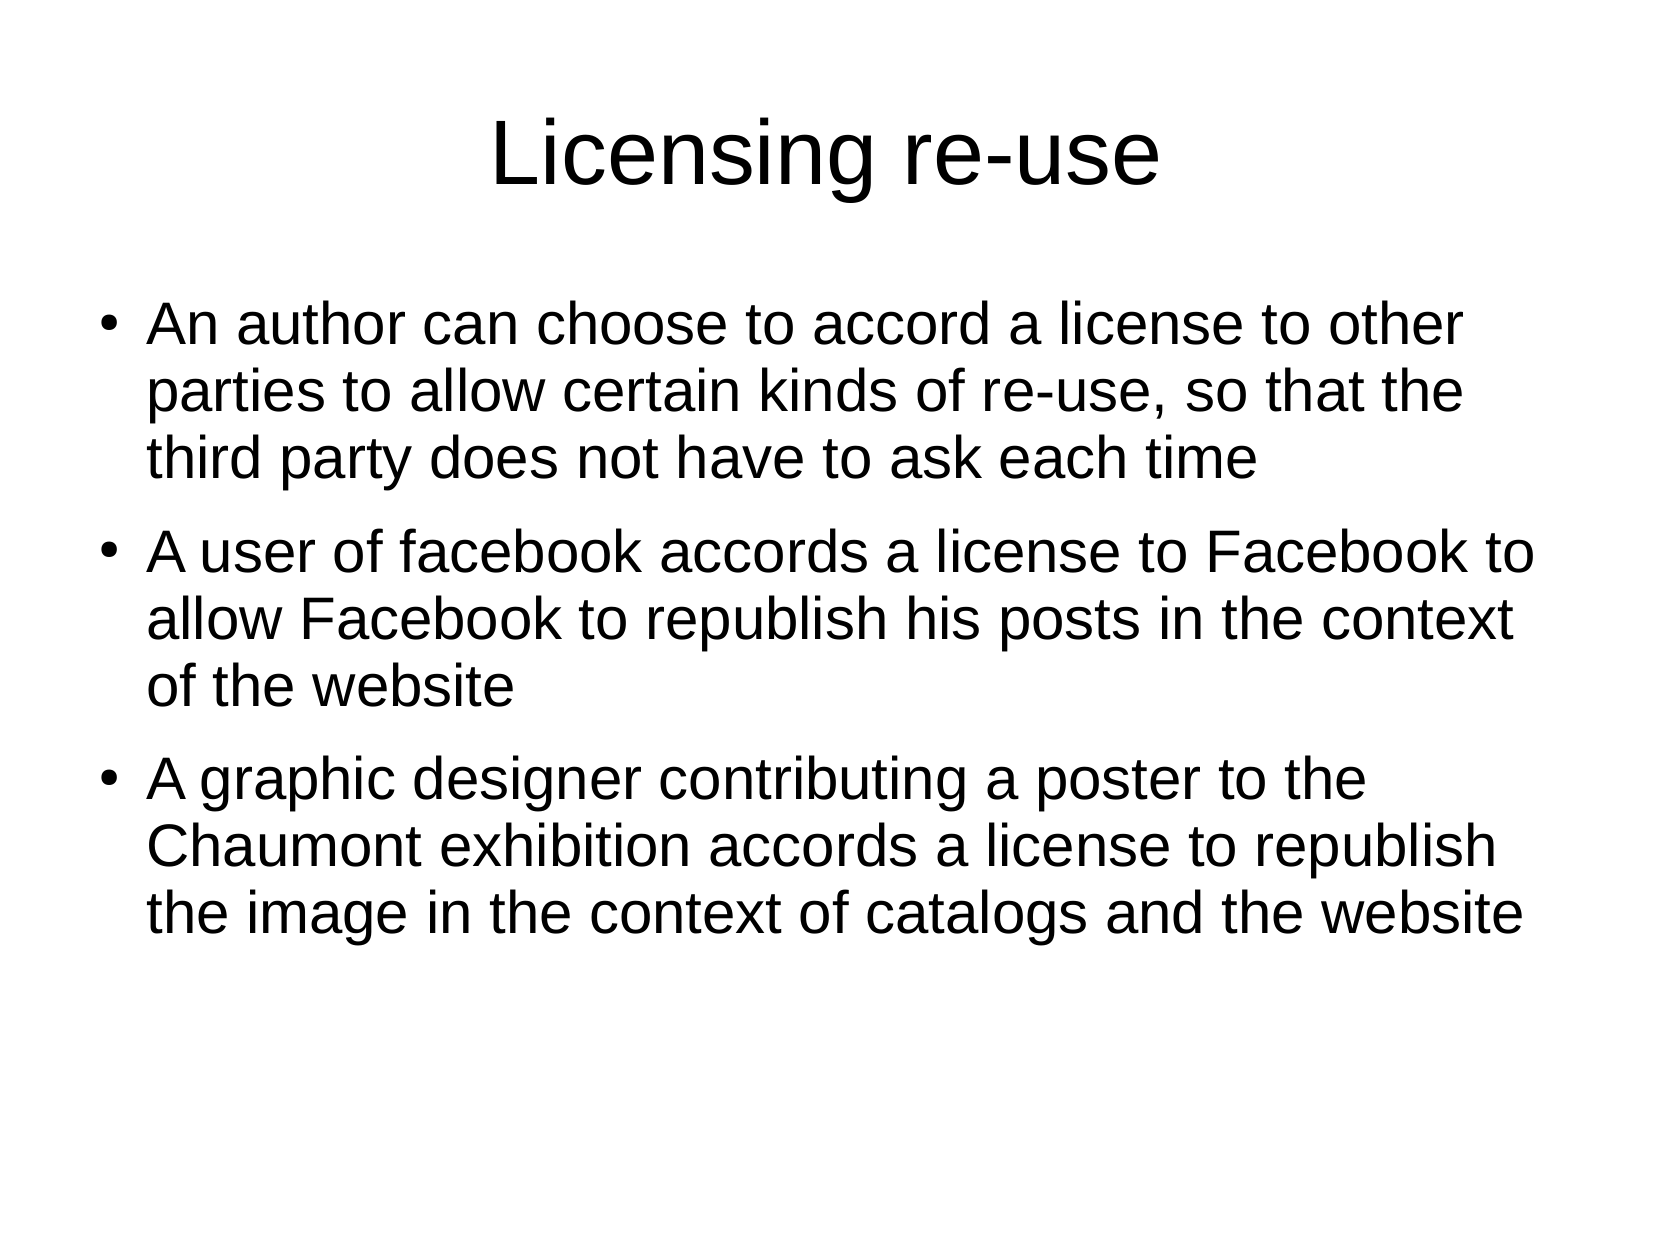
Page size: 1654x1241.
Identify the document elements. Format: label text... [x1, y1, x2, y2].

title Licensing re-use [82, 49, 1571, 257]
list An author can choose to accord a license to other parties to allow certain kinds of re-use, so that the third party does not have to ask each time A user of facebook accords a license to Facebook to allow Facebook to republish his posts in the context of the website A graphic designer contributing a poster to the Chaumont exhibition accords a license to republish the image in the context of catalogs and the website [82, 290, 1538, 1010]
